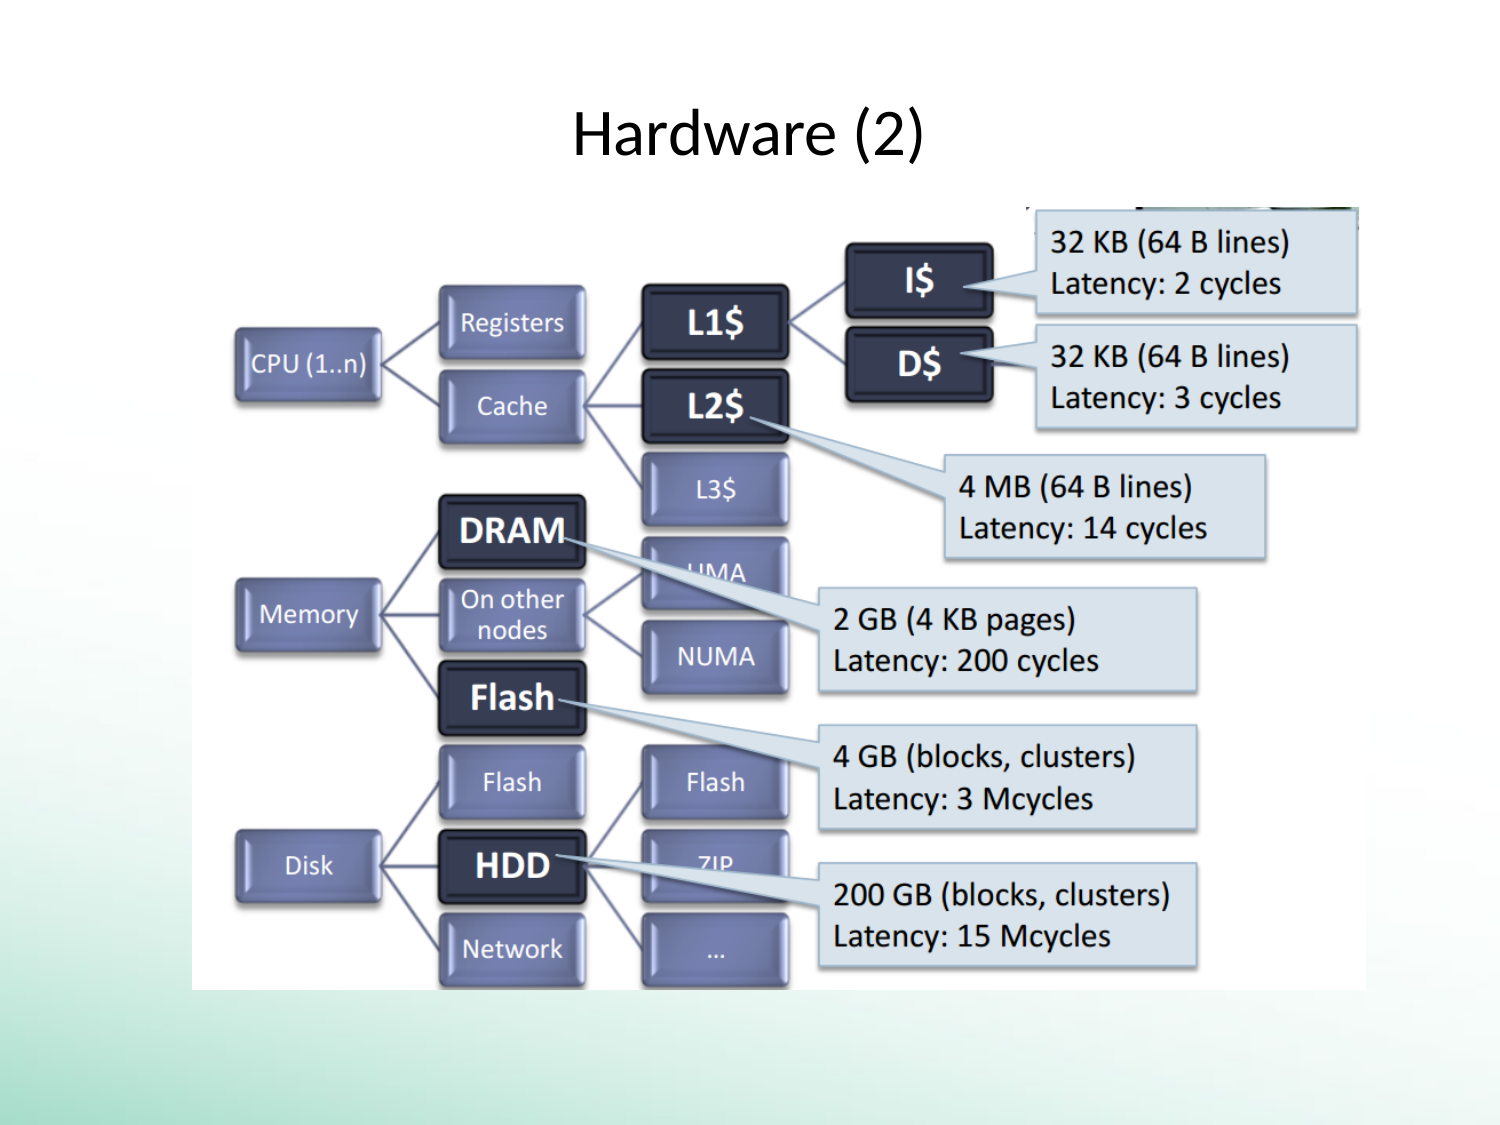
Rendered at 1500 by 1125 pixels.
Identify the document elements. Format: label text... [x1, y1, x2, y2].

title Hardware (2) [75, 45, 1425, 233]
picture [0, 0, 1500, 1125]
